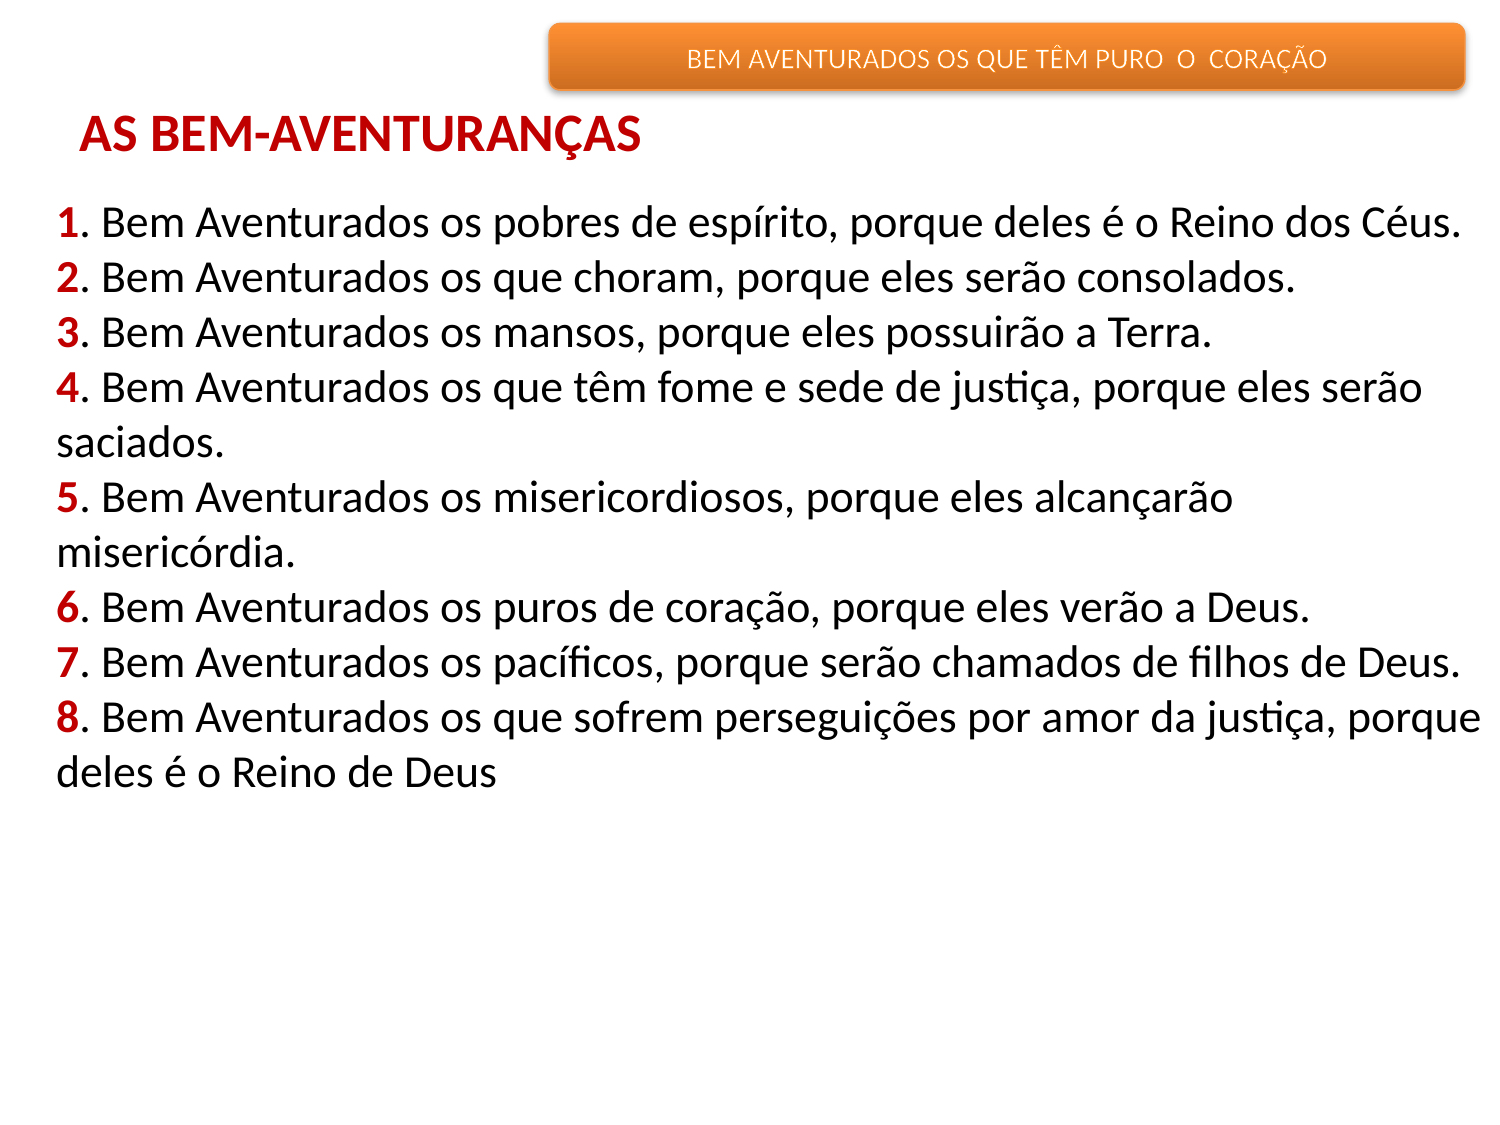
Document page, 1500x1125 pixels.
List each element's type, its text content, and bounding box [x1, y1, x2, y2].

text_box BEM AVENTURADOS OS QUE TÊM PURO O CORAÇÃO [549, 23, 1465, 91]
text_box AS BEM-AVENTURANÇAS [64, 89, 1413, 170]
text_box 1. Bem Aventurados os pobres de espírito, porque deles é o Reino dos Céus. 2. Bem Aventurados os que choram, porque eles serão consolados. 3. Bem Aventurados os mansos, porque eles possuirão a Terra. 4. Bem Aventurados os que têm fome e sede de justiça, porque eles serão saciados. 5. Bem Aventurados os misericordiosos, porque eles alcançarão misericórdia. 6. Bem Aventurados os puros de coração, porque eles verão a Deus. 7. Bem Aventurados os pacíficos, porque serão chamados de filhos de Deus. 8. Bem Aventurados os que sofrem perseguições por amor da justiça, porque deles é o Reino de Deus [41, 184, 1500, 805]
